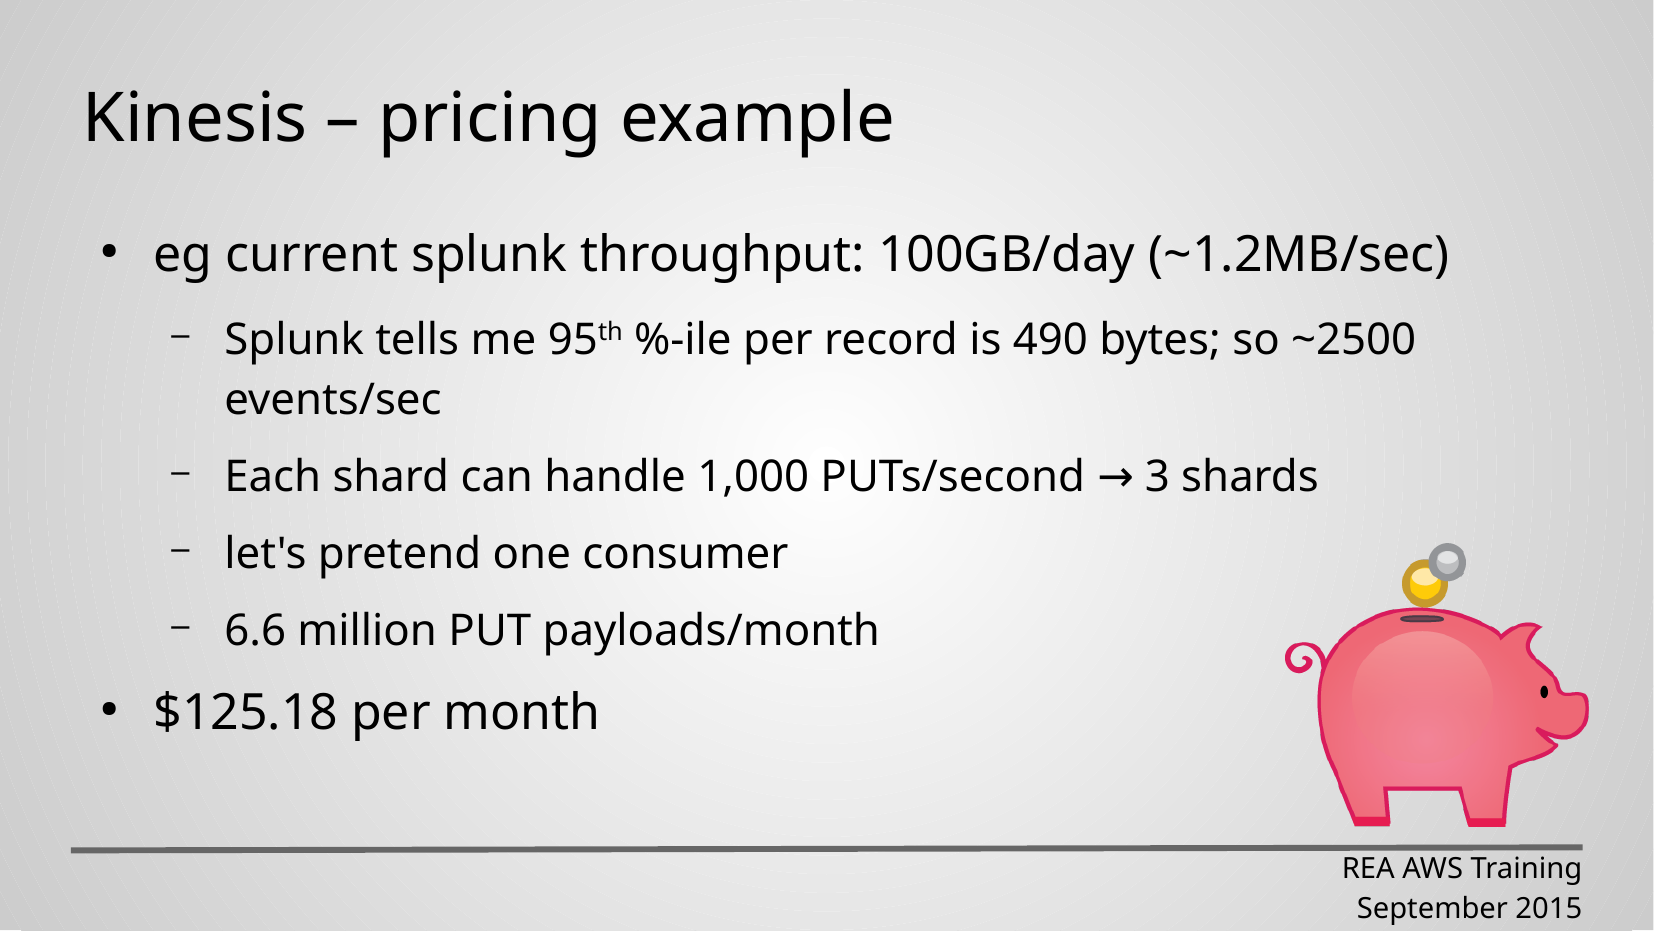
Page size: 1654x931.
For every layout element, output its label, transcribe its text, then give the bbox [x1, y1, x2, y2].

picture [1285, 543, 1589, 827]
title Kinesis – pricing example [82, 37, 1571, 193]
list eg current splunk throughput: 100GB/day (~1.2MB/sec) Splunk tells me 95th %-ile per record is 490 bytes; so ~2500 events/sec Each shard can handle 1,000 PUTs/second → 3 shards let's pretend one consumer 6.6 million PUT payloads/month $125.18 per month [82, 217, 1571, 827]
